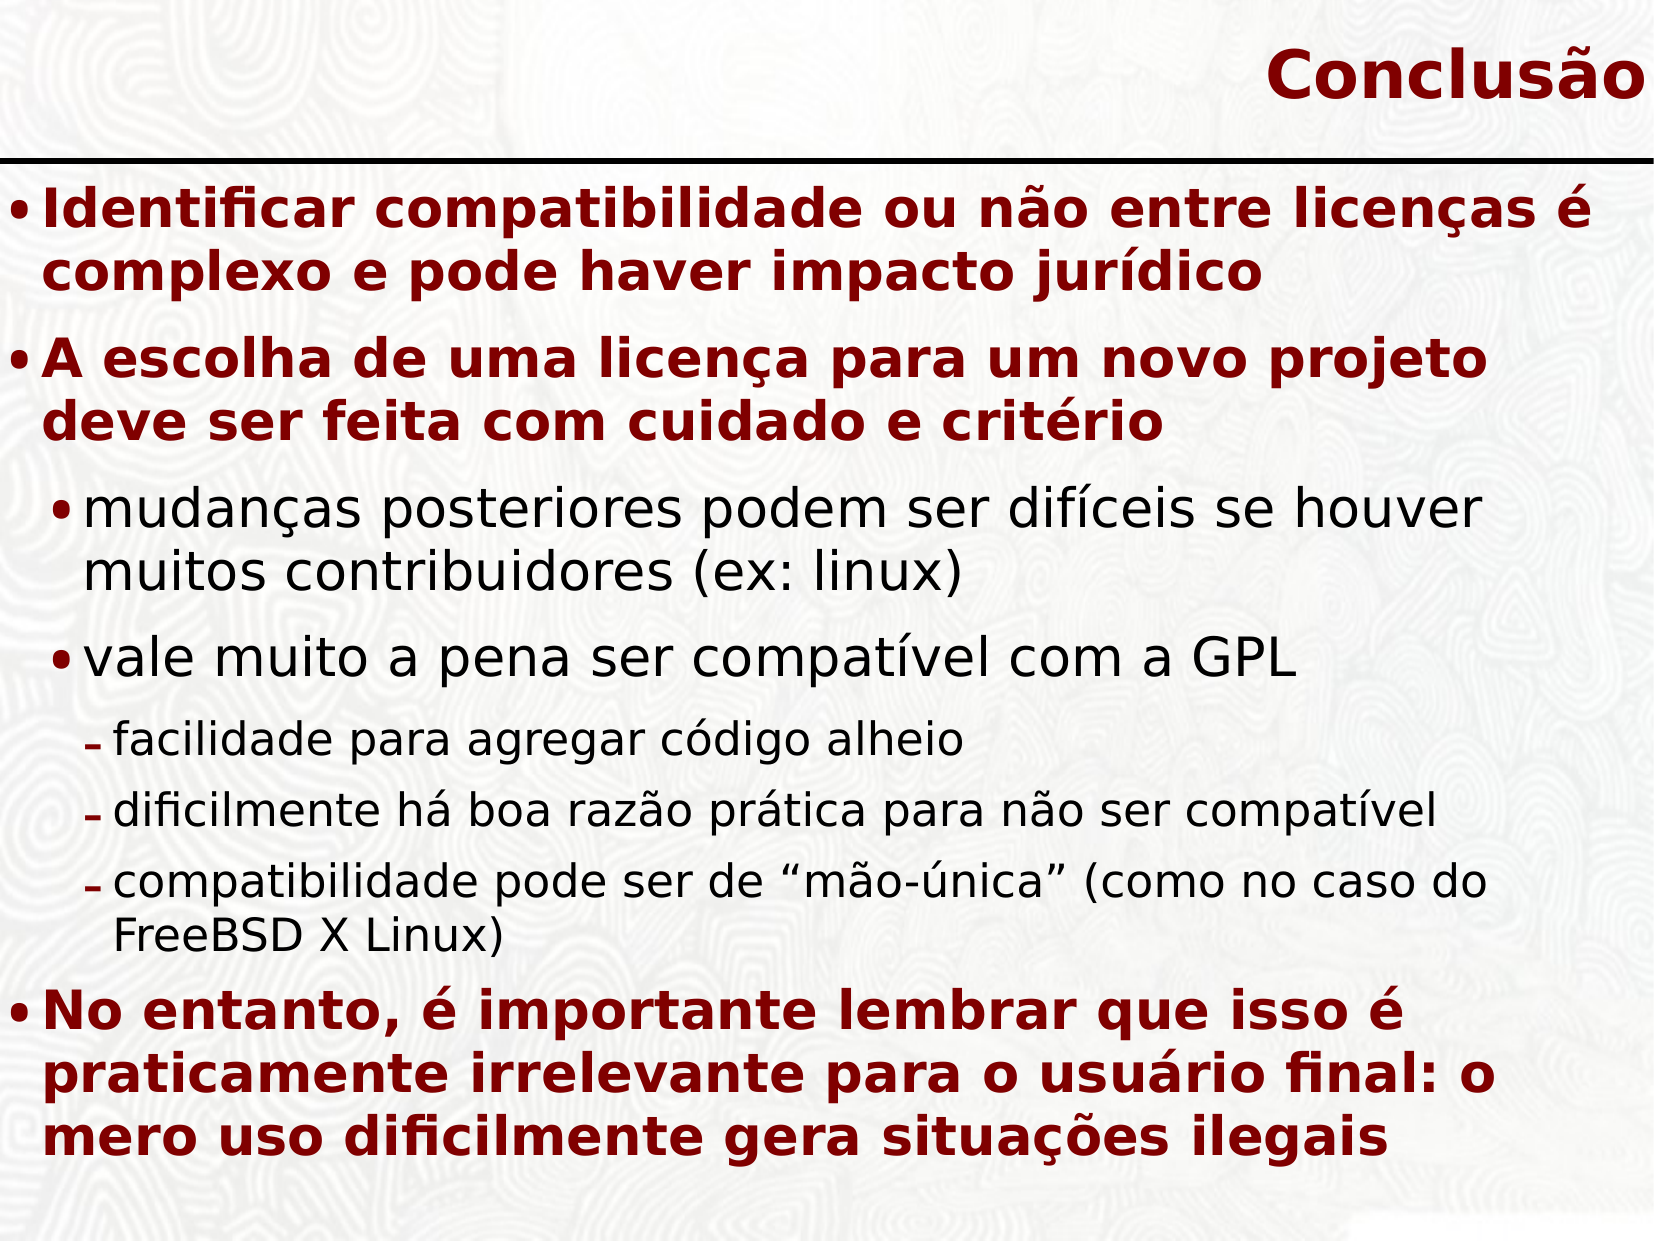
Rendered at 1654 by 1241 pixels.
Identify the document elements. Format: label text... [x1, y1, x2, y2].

title Conclusão [602, 0, 1648, 153]
picture [0, 164, 1654, 1241]
picture [0, 0, 1654, 158]
list Identificar compatibilidade ou não entre licenças é complexo e pode haver impacto jurídico A escolha de uma licença para um novo projeto deve ser feita com cuidado e critério mudanças posteriores podem ser difíceis se houver muitos contribuidores (ex: linux) vale muito a pena ser compatível com a GPL facilidade para agregar código alheio dificilmente há boa razão prática para não ser compatível compatibilidade pode ser de “mão-única” (como no caso do FreeBSD X Linux) No entanto, é importante lembrar que isso é praticamente irrelevante para o usuário final: o mero uso dificilmente gera situações ilegais [5, 177, 1654, 1229]
